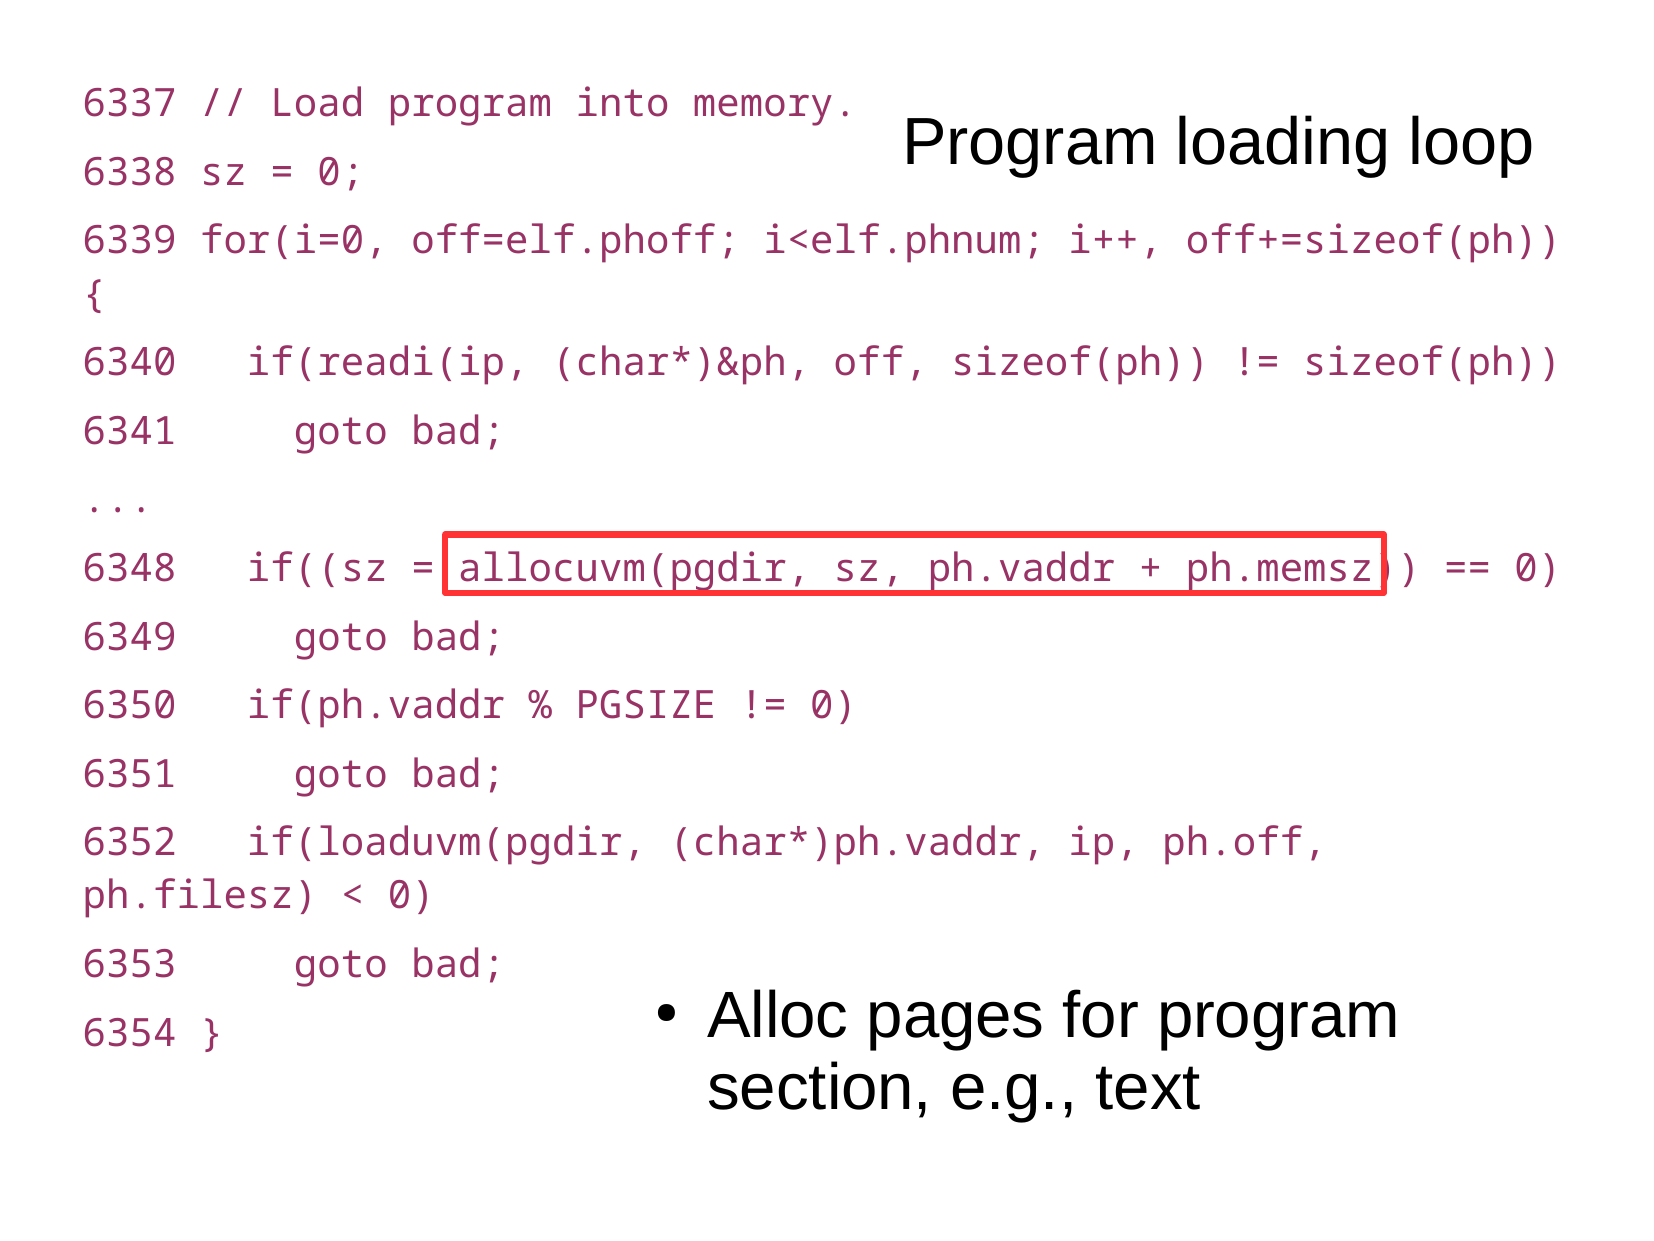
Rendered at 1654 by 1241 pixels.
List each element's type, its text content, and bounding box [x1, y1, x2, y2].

list Alloc pages for program section, e.g., text [637, 978, 1530, 1126]
list 6337 // Load program into memory. 6338 sz = 0; 6339 for(i=0, off=elf.phoff; i<elf.phnum; i++, off+=sizeof(ph)){ 6340 if(readi(ip, (char*)&ph, off, sizeof(ph)) != sizeof(ph)) 6341 goto bad; ... 6348 if((sz = allocuvm(pgdir, sz, ph.vaddr + ph.memsz)) == 0) 6349 goto bad; 6350 if(ph.vaddr % PGSIZE != 0) 6351 goto bad; 6352 if(loaduvm(pgdir, (char*)ph.vaddr, ip, ph.off, ph.filesz) < 0) 6353 goto bad; 6354 } [82, 75, 1571, 1163]
title Program loading loop [825, 37, 1613, 245]
